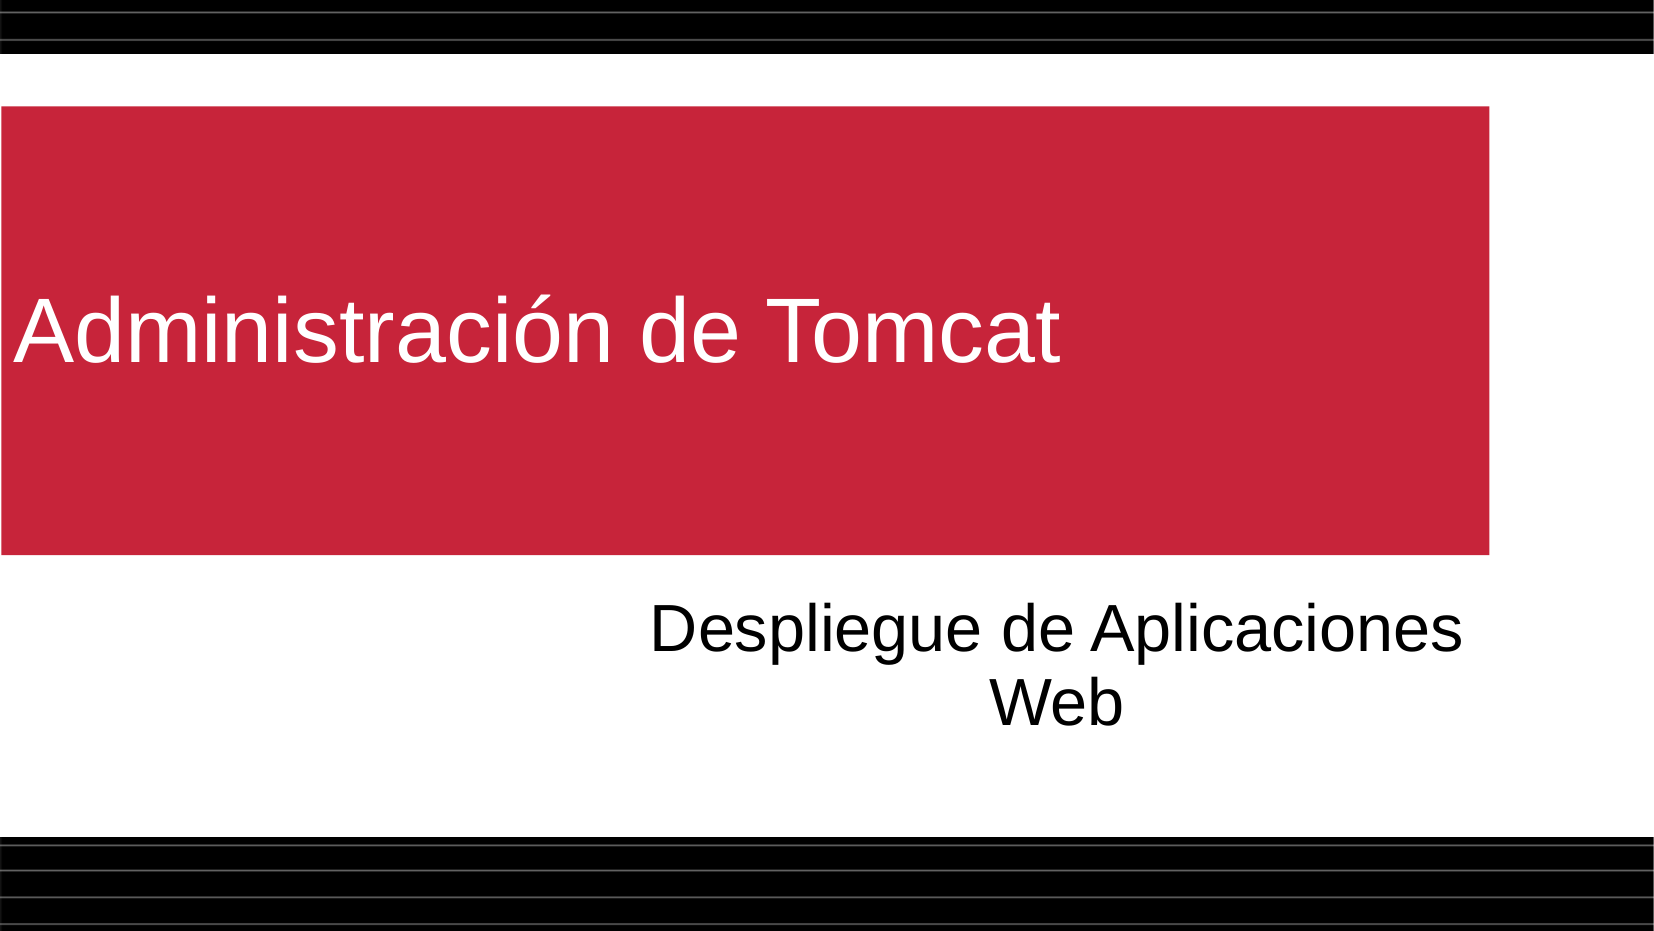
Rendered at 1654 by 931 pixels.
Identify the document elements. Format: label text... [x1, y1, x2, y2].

picture [0, 0, 1654, 54]
subtitle Despliegue de Aplicaciones Web [625, 590, 1489, 804]
title Administración de Tomcat [1, 106, 1490, 556]
picture [0, 837, 1654, 931]
